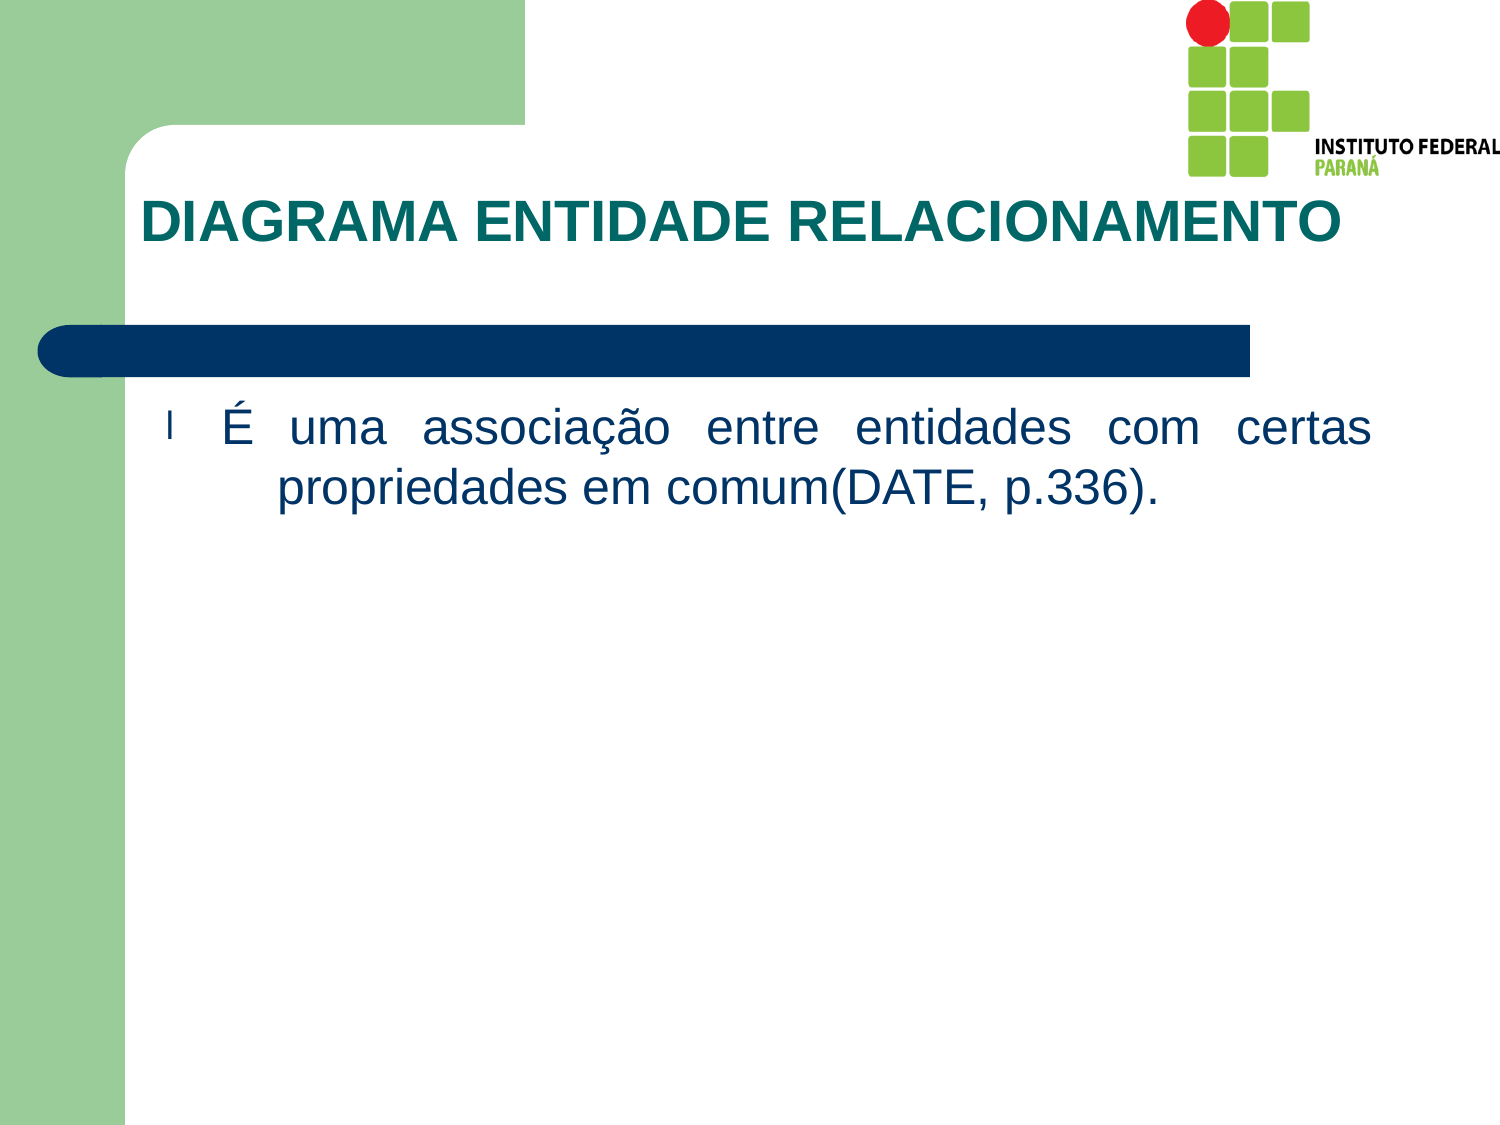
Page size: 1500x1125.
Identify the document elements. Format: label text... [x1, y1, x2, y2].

list É uma associação entre entidades com certas propriedades em comum(DATE, p.336). [150, 387, 1463, 1001]
title DIAGRAMA ENTIDADE RELACIONAMENTO [125, 177, 1500, 333]
picture [1186, 0, 1500, 177]
